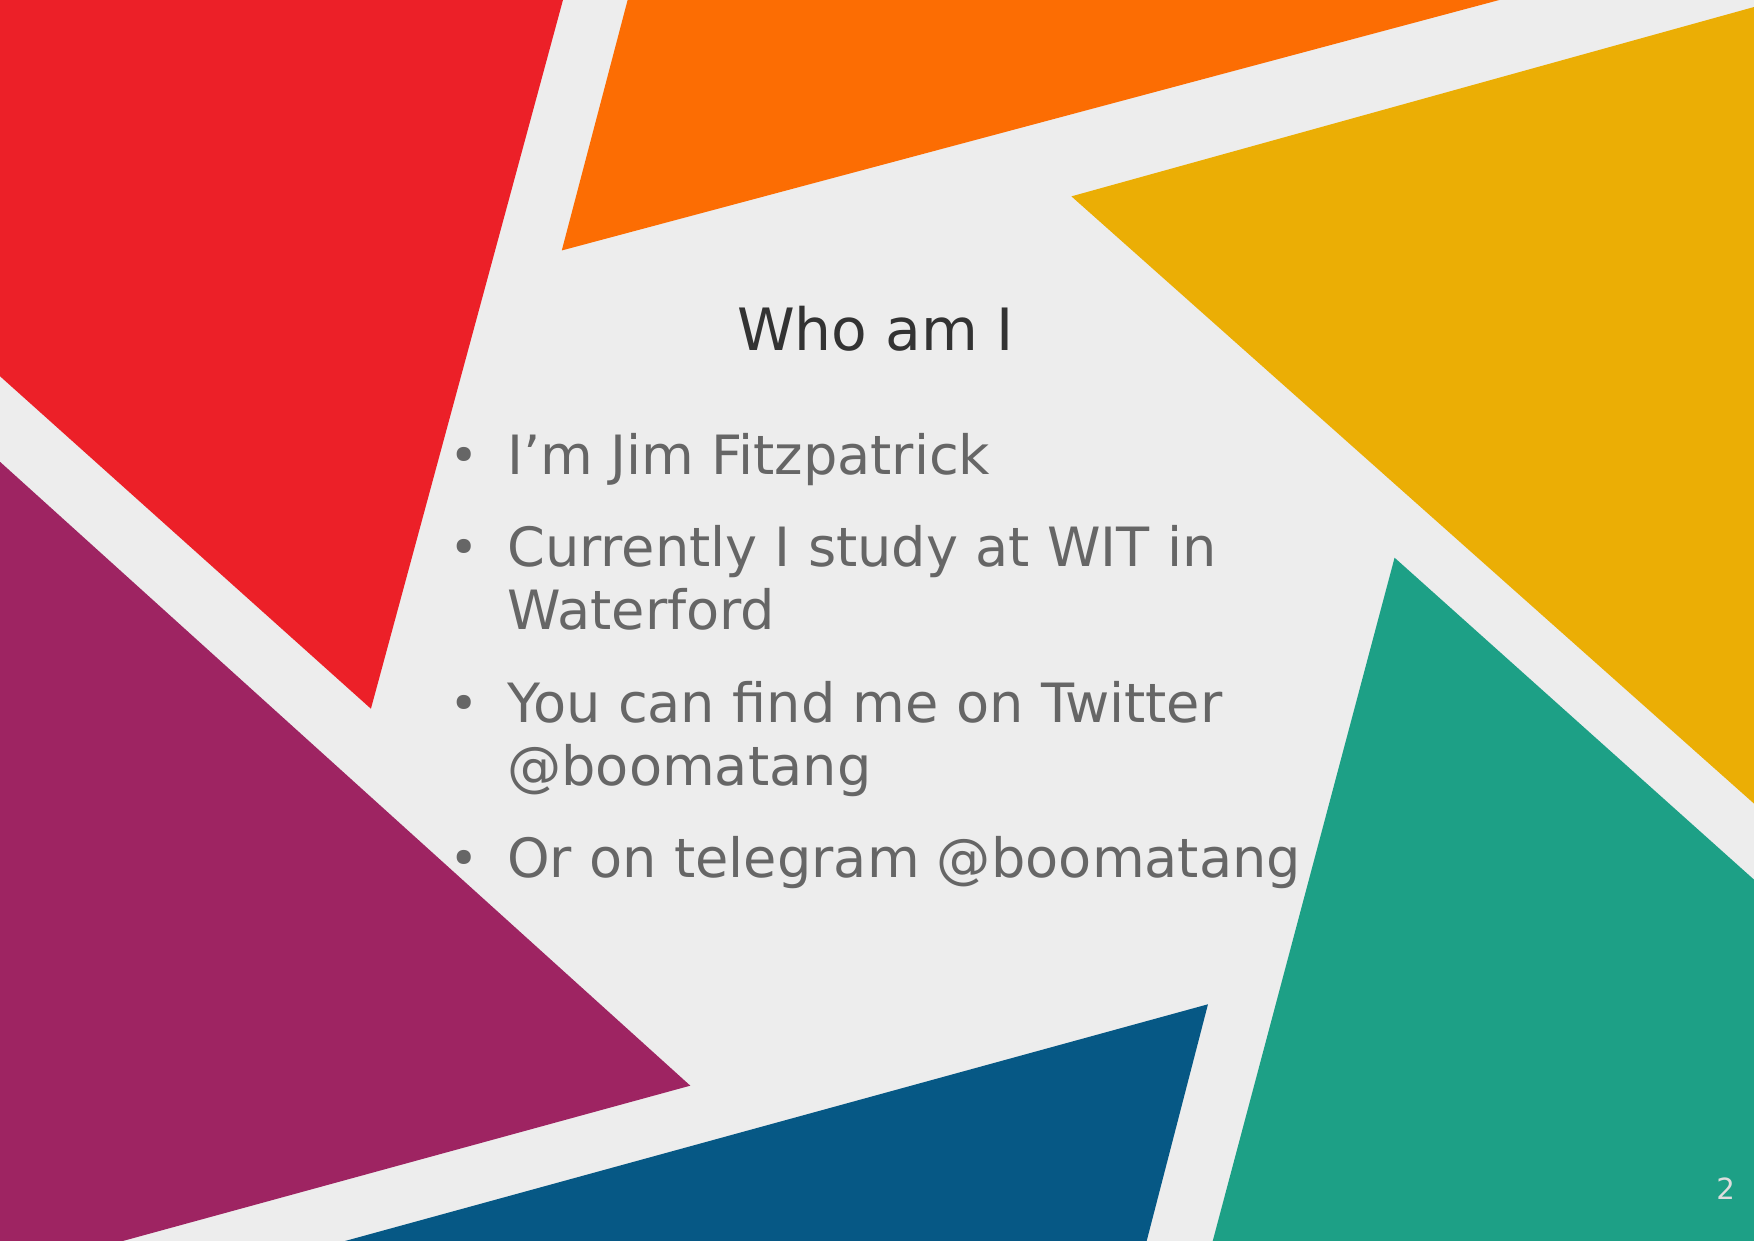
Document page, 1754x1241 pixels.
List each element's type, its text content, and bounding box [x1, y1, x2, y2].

title Who am I [495, 226, 1257, 423]
list I’m Jim Fitzpatrick Currently I study at WIT in Waterford You can find me on Twitter @boomatang Or on telegram @boomatang [436, 423, 1335, 981]
